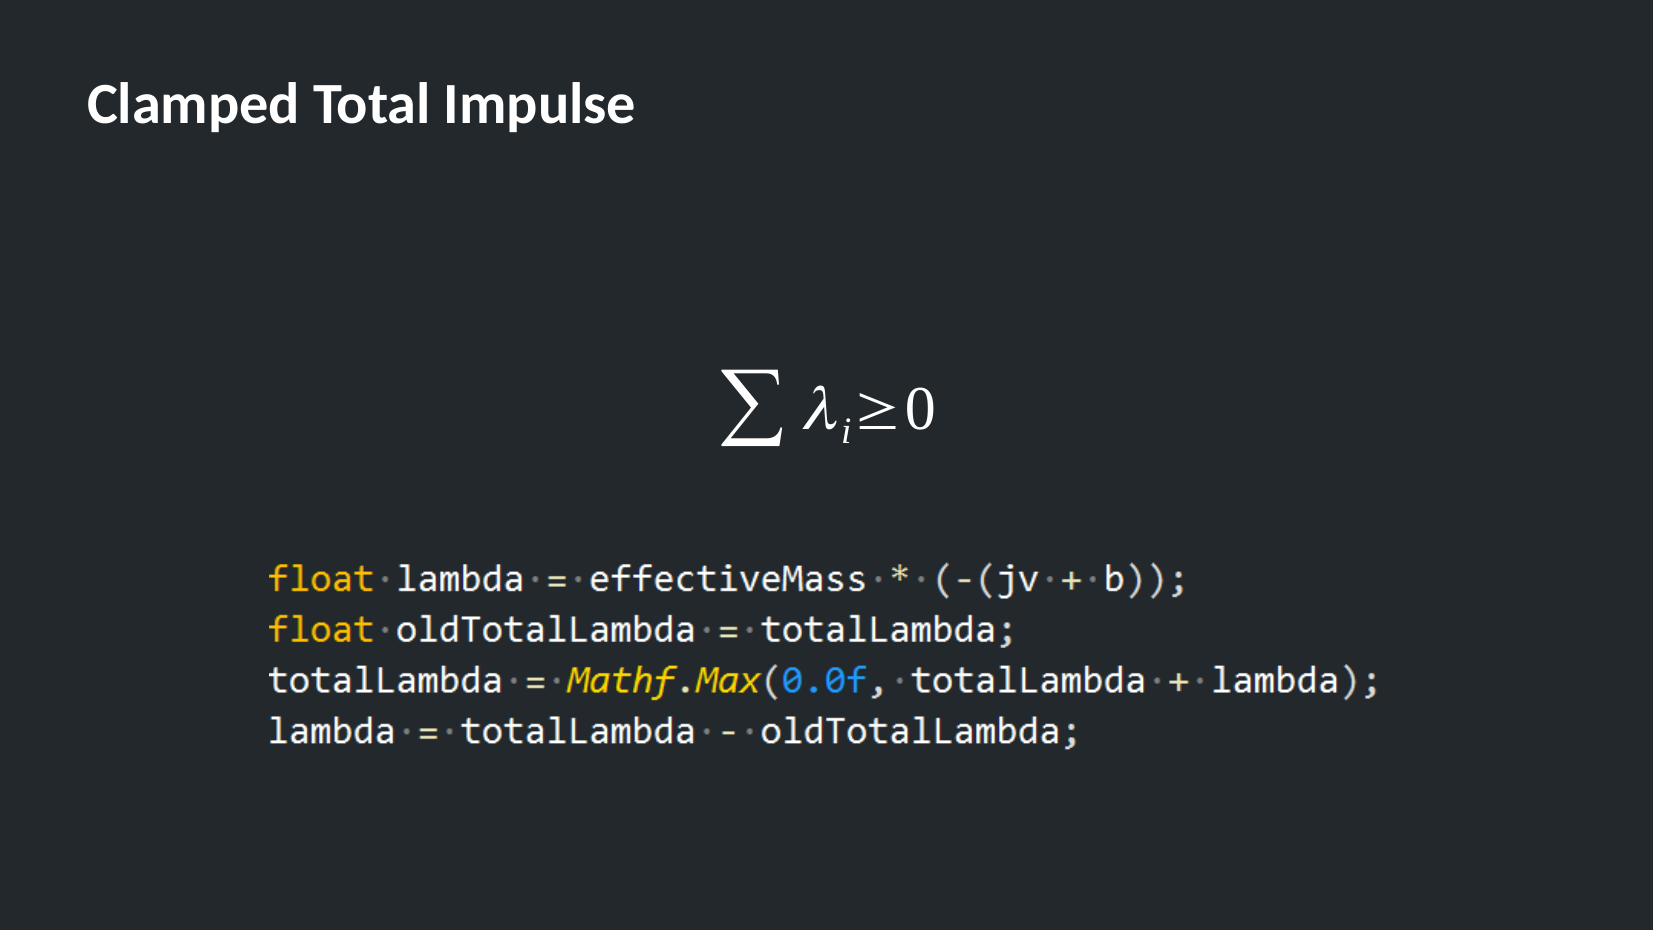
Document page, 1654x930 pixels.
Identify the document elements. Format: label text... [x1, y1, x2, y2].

chart [710, 365, 943, 452]
text_box Clamped Total Impulse [72, 72, 658, 221]
picture [269, 557, 1384, 754]
